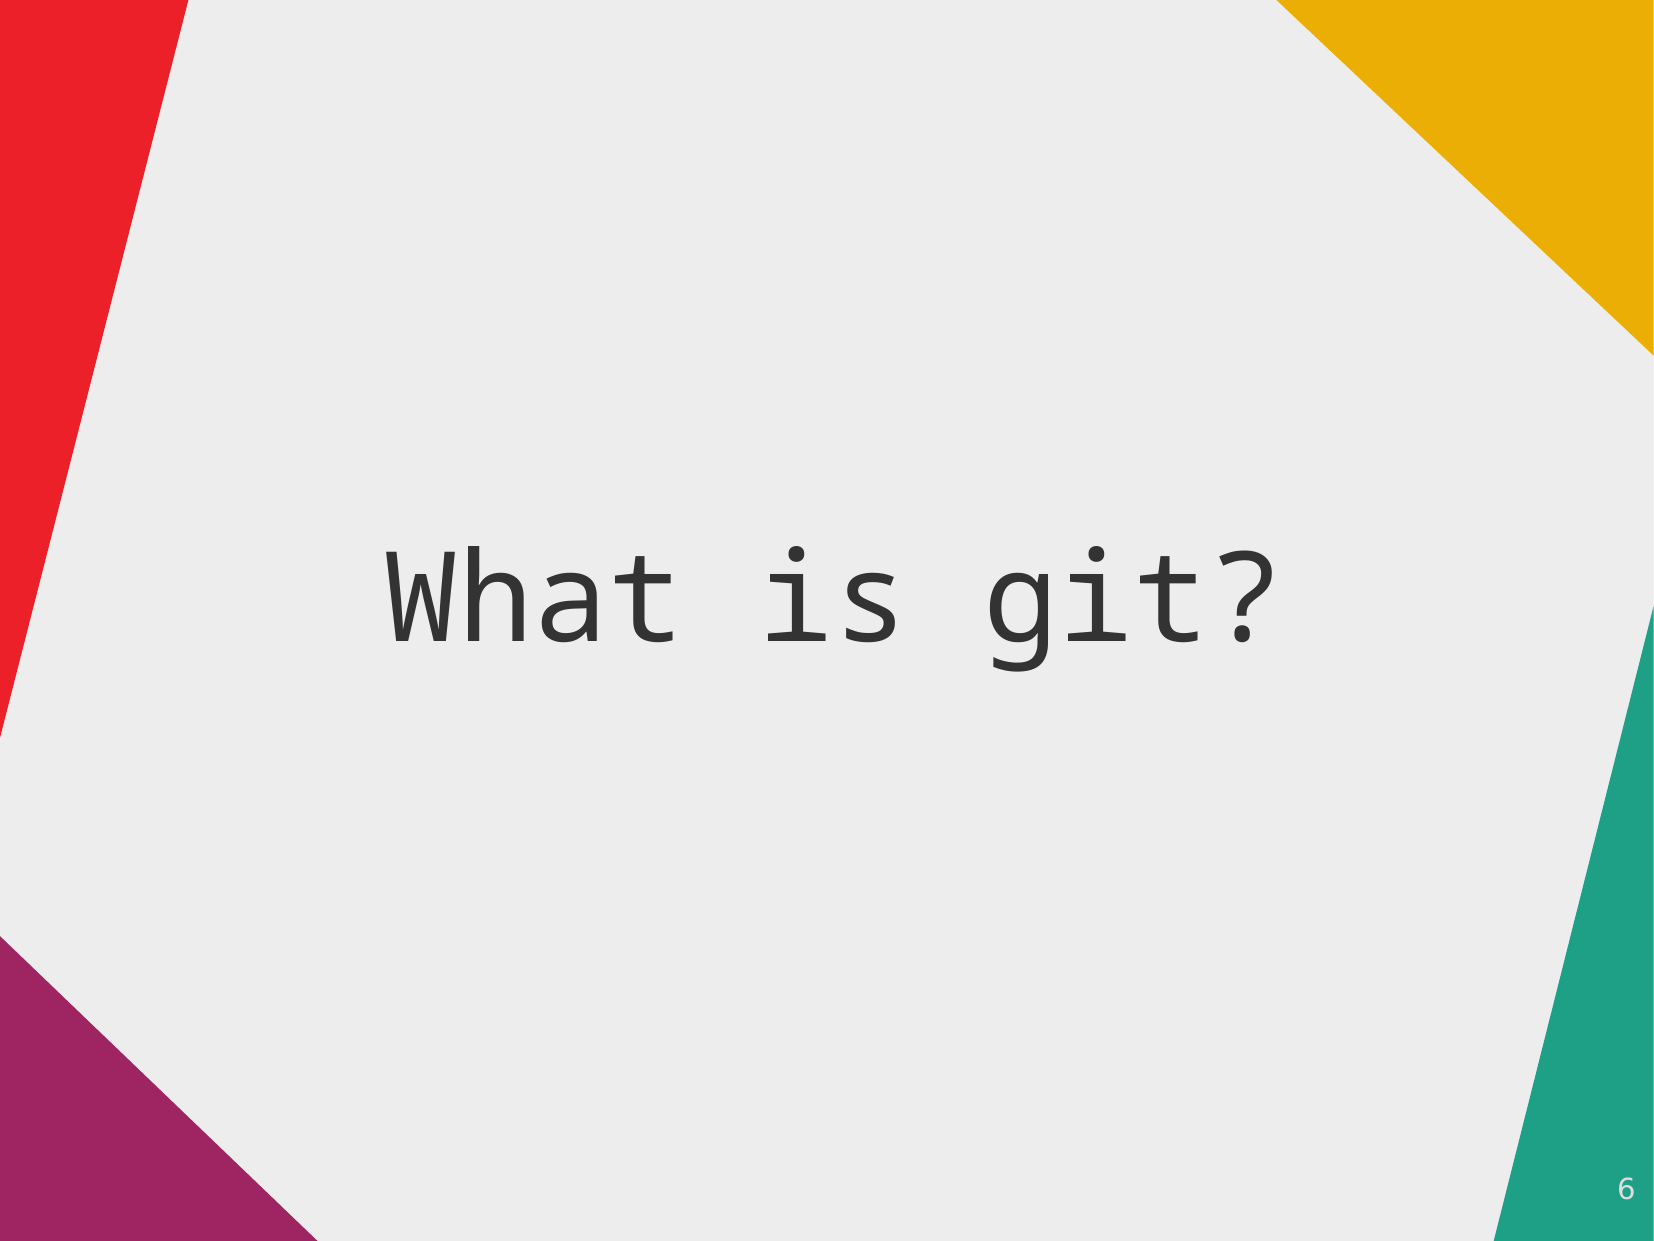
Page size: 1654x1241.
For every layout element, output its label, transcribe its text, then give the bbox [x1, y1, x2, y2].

title What is git? [121, 495, 1546, 692]
